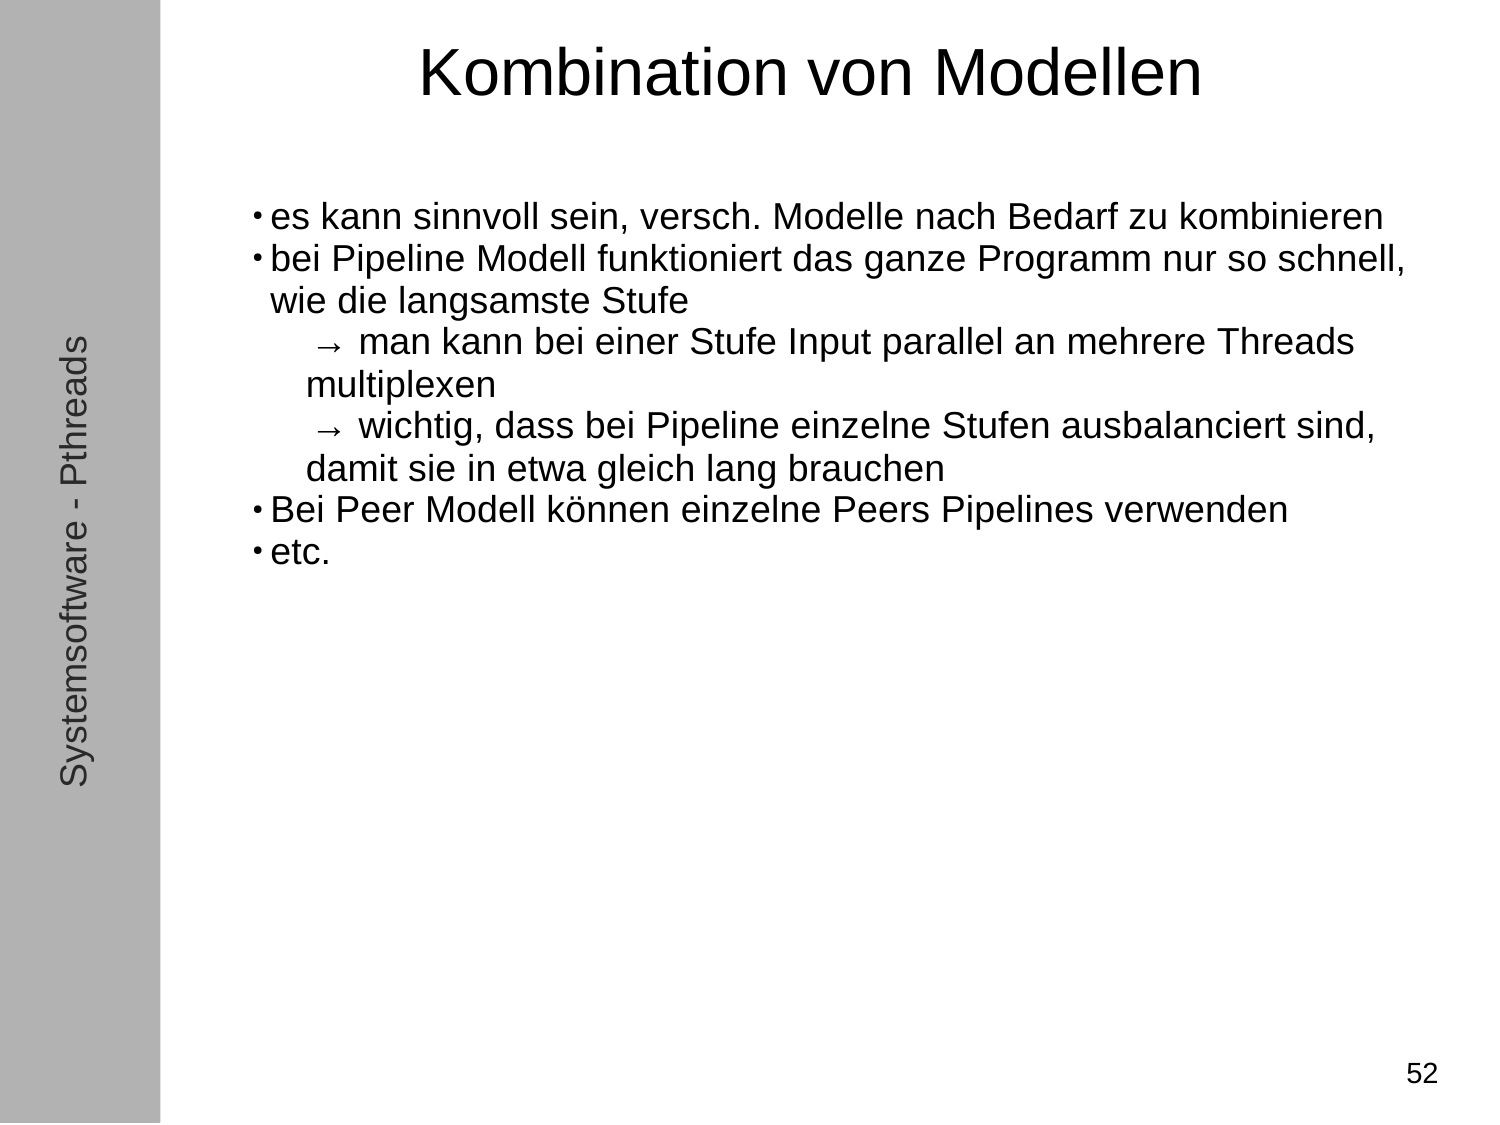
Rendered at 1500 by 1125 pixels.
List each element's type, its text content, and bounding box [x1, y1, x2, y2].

text_box <number> [1406, 1057, 1500, 1106]
text_box Systemsoftware - Pthreads [47, 1, 121, 1124]
text_box Kombination von Modellen [352, 27, 1271, 123]
text_box es kann sinnvoll sein, versch. Modelle nach Bedarf zu kombinieren bei Pipeline Modell funktioniert das ganze Programm nur so schnell, wie die langsamste Stufe → man kann bei einer Stufe Input parallel an mehrere Threads multiplexen → wichtig, dass bei Pipeline einzelne Stufen ausbalanciert sind, damit sie in etwa gleich lang brauchen Bei Peer Modell können einzelne Peers Pipelines verwenden etc. [237, 187, 1448, 918]
text_box [0, 0, 160, 1123]
